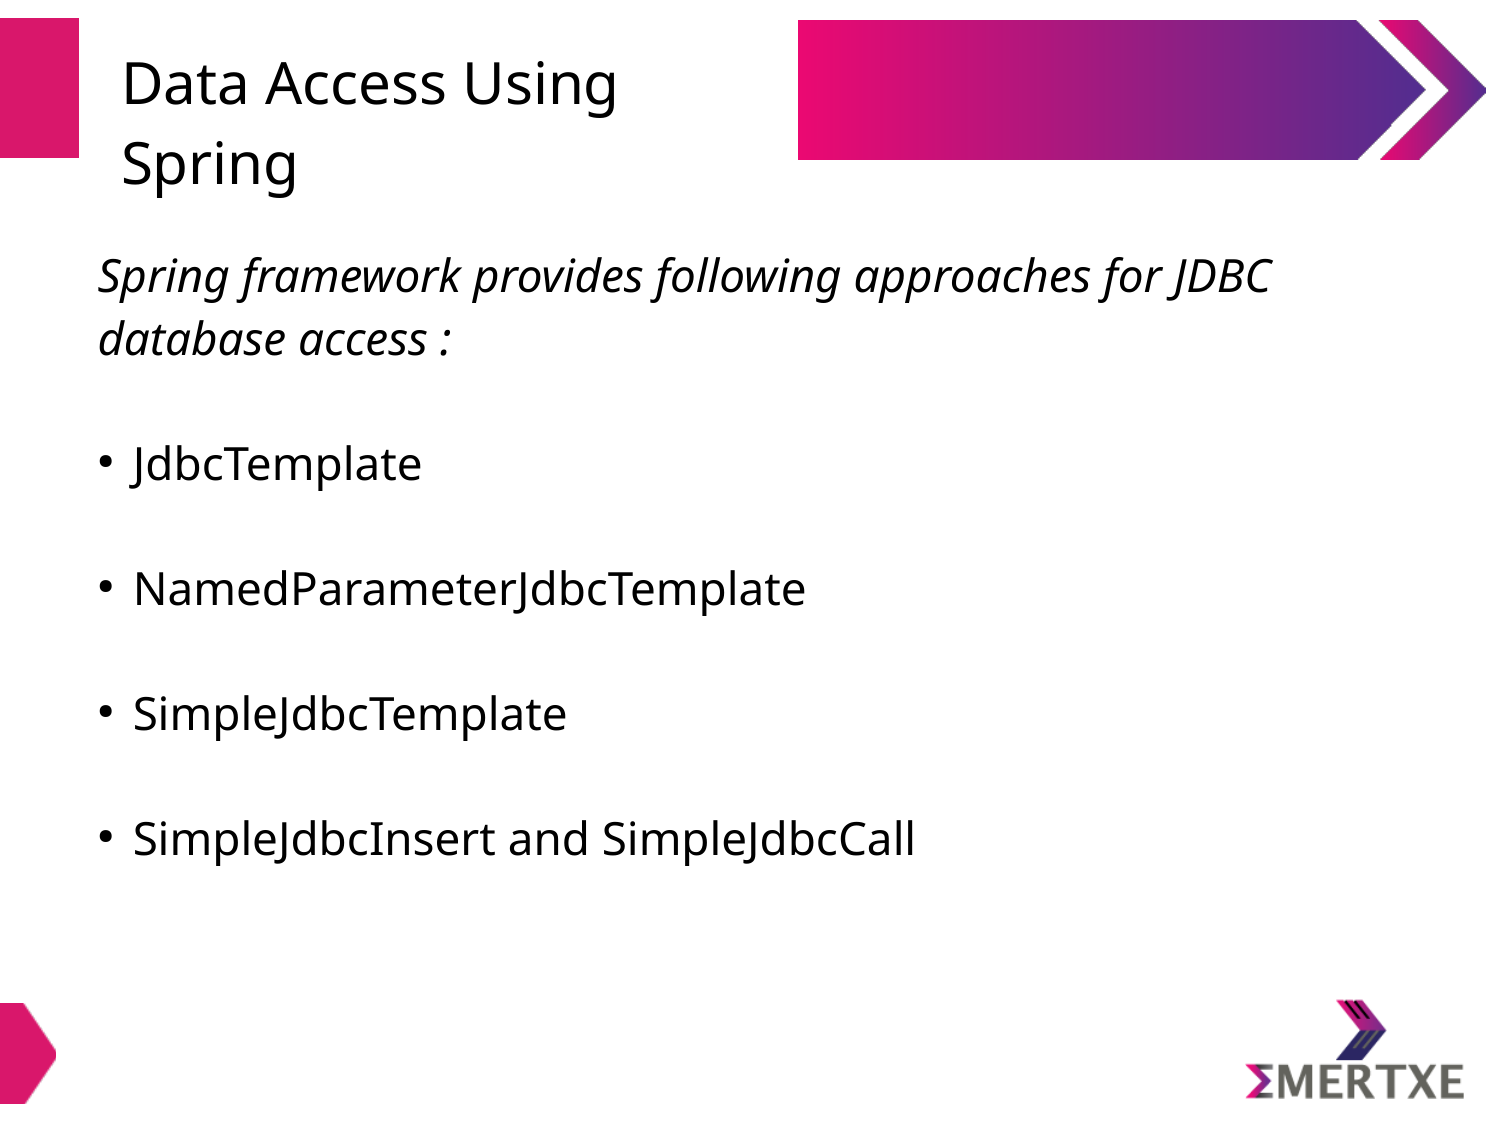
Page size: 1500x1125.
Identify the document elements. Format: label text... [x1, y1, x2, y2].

picture [798, 20, 1486, 160]
text_box Spring framework provides following approaches for JDBC database access : JdbcTemplate NamedParameterJdbcTemplate SimpleJdbcTemplate SimpleJdbcInsert and SimpleJdbcCall [82, 236, 1382, 787]
text_box Data Access Using Spring [106, 35, 733, 187]
picture [1245, 996, 1465, 1099]
